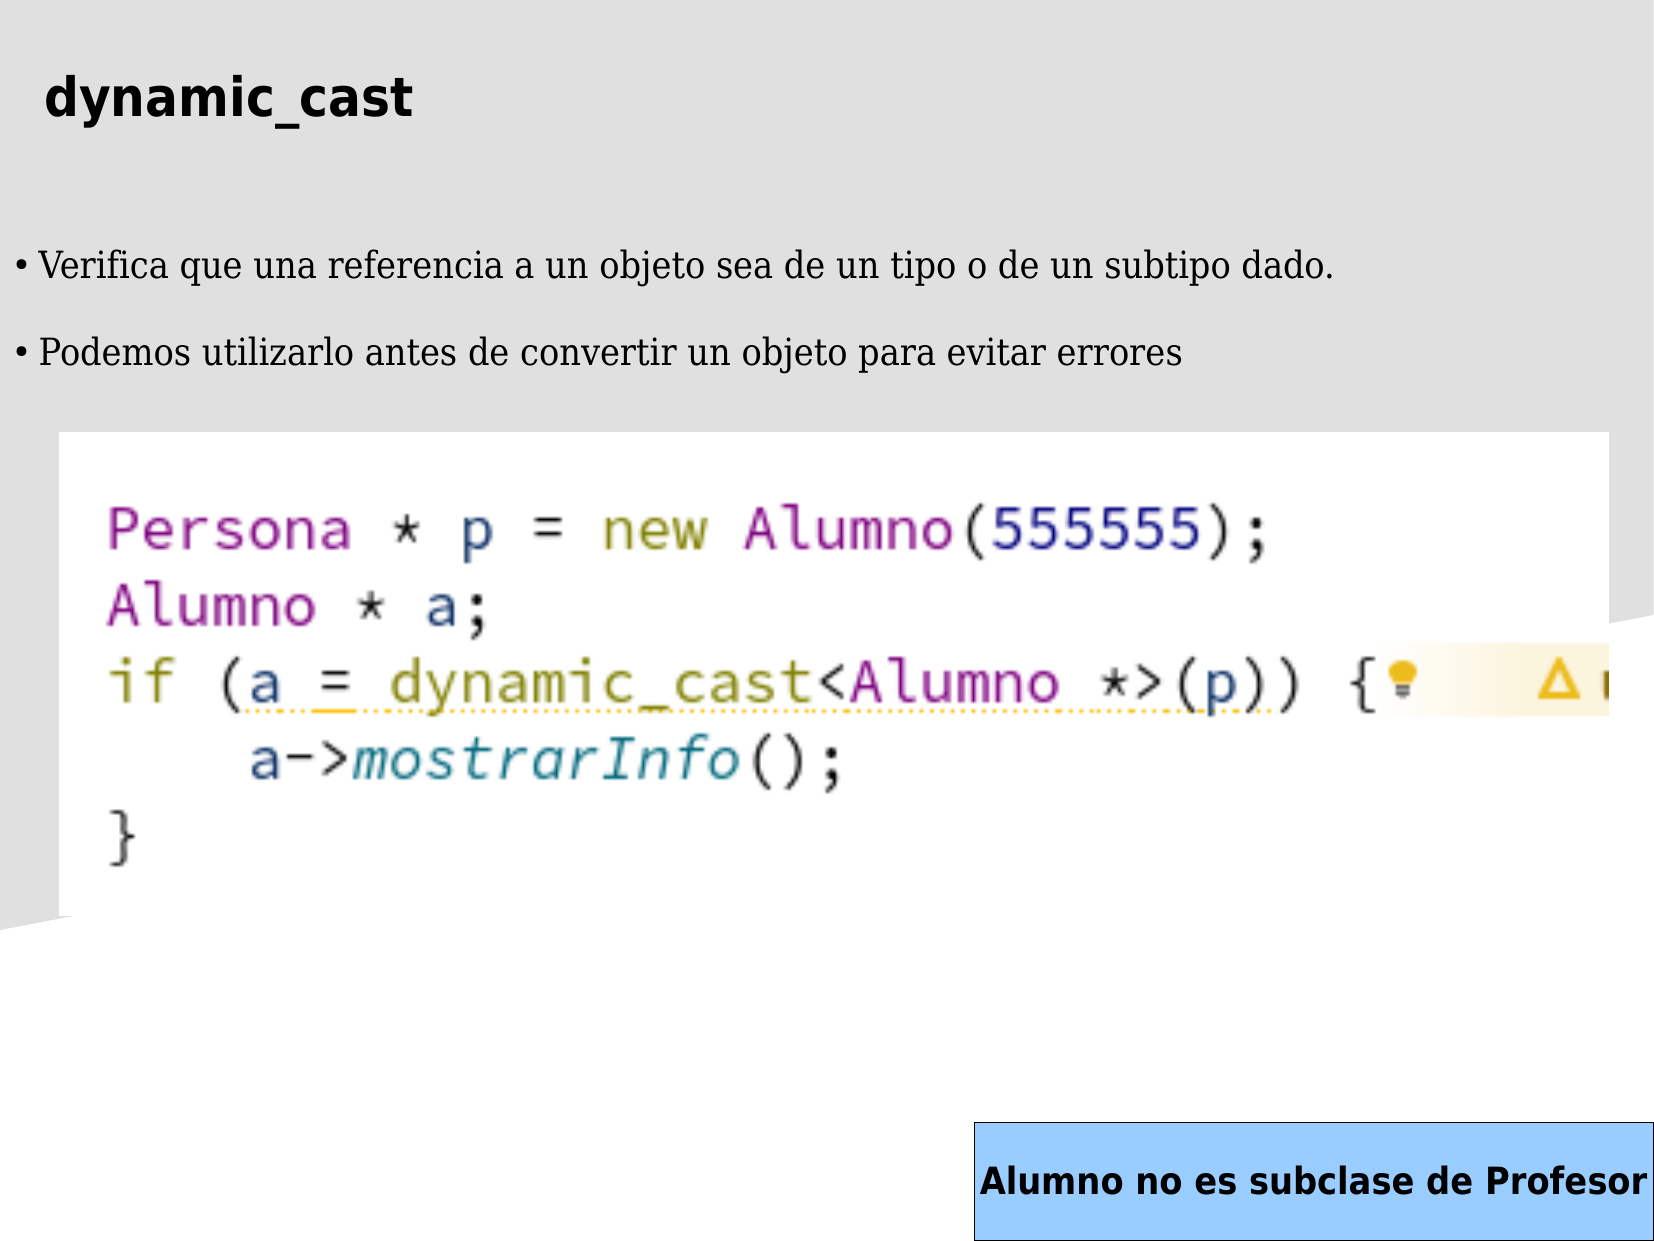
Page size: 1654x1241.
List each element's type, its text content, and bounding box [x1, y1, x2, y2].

text_box Alumno no es subclase de Profesor [974, 1122, 1654, 1241]
picture [59, 432, 1609, 916]
text_box dynamic_cast [29, 59, 1625, 137]
text_box Verifica que una referencia a un objeto sea de un tipo o de un subtipo dado. Podemos utilizarlo antes de convertir un objeto para evitar errores [0, 236, 1654, 382]
